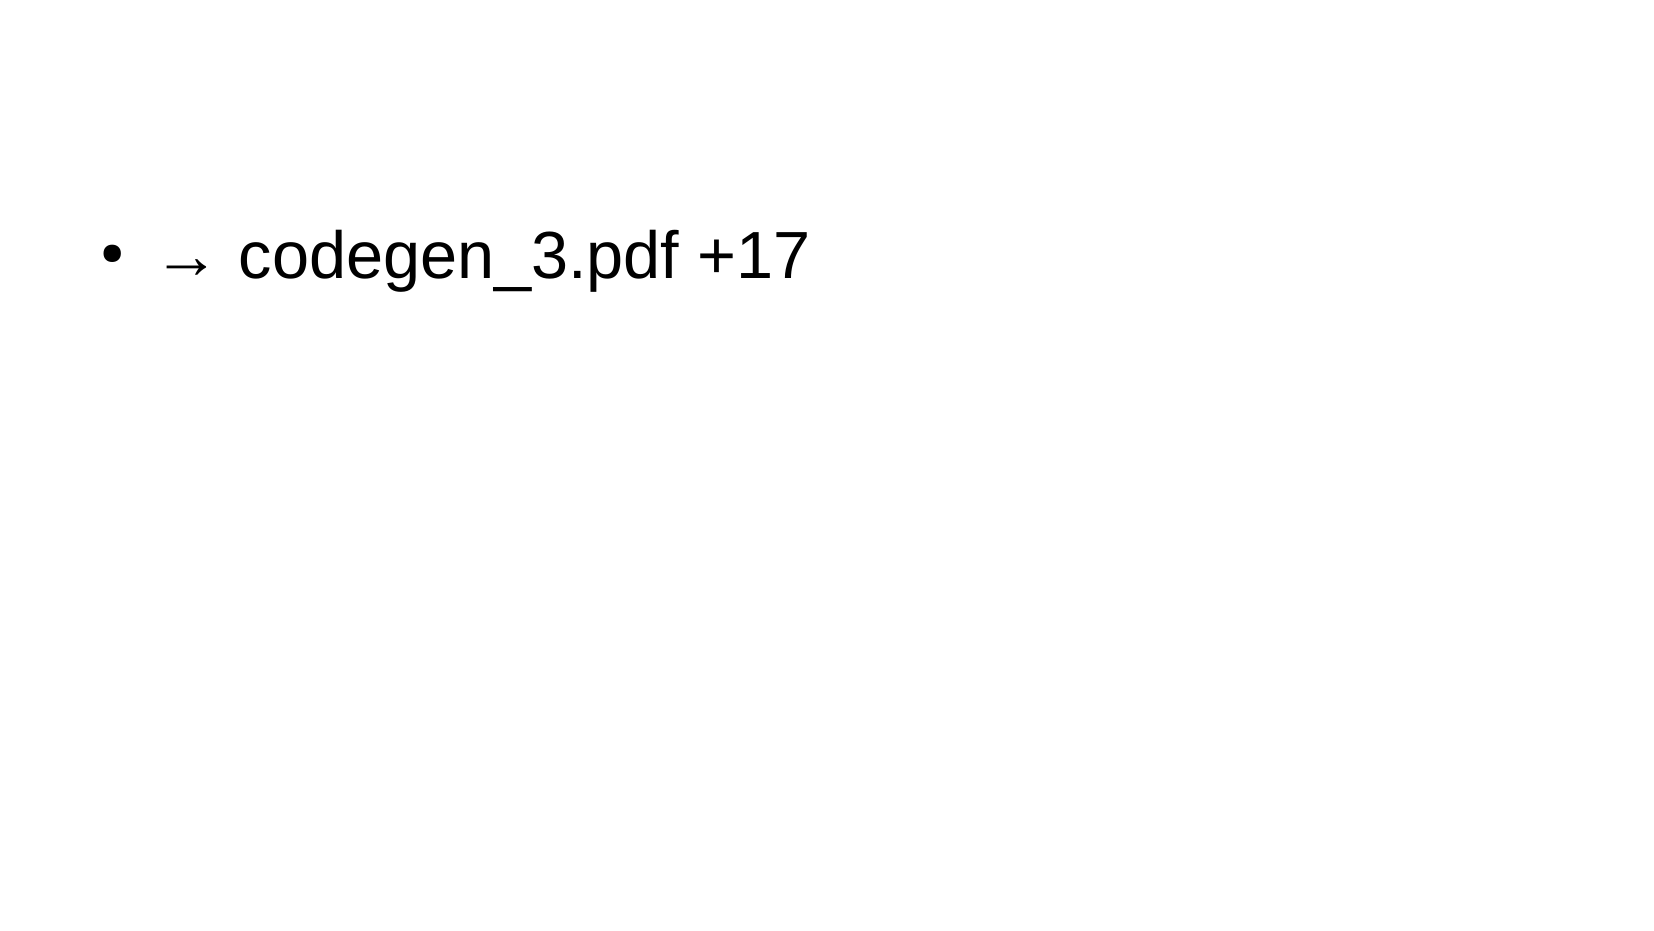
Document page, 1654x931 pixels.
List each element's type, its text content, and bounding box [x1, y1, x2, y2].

list → codegen_3.pdf +17 [82, 217, 1571, 758]
